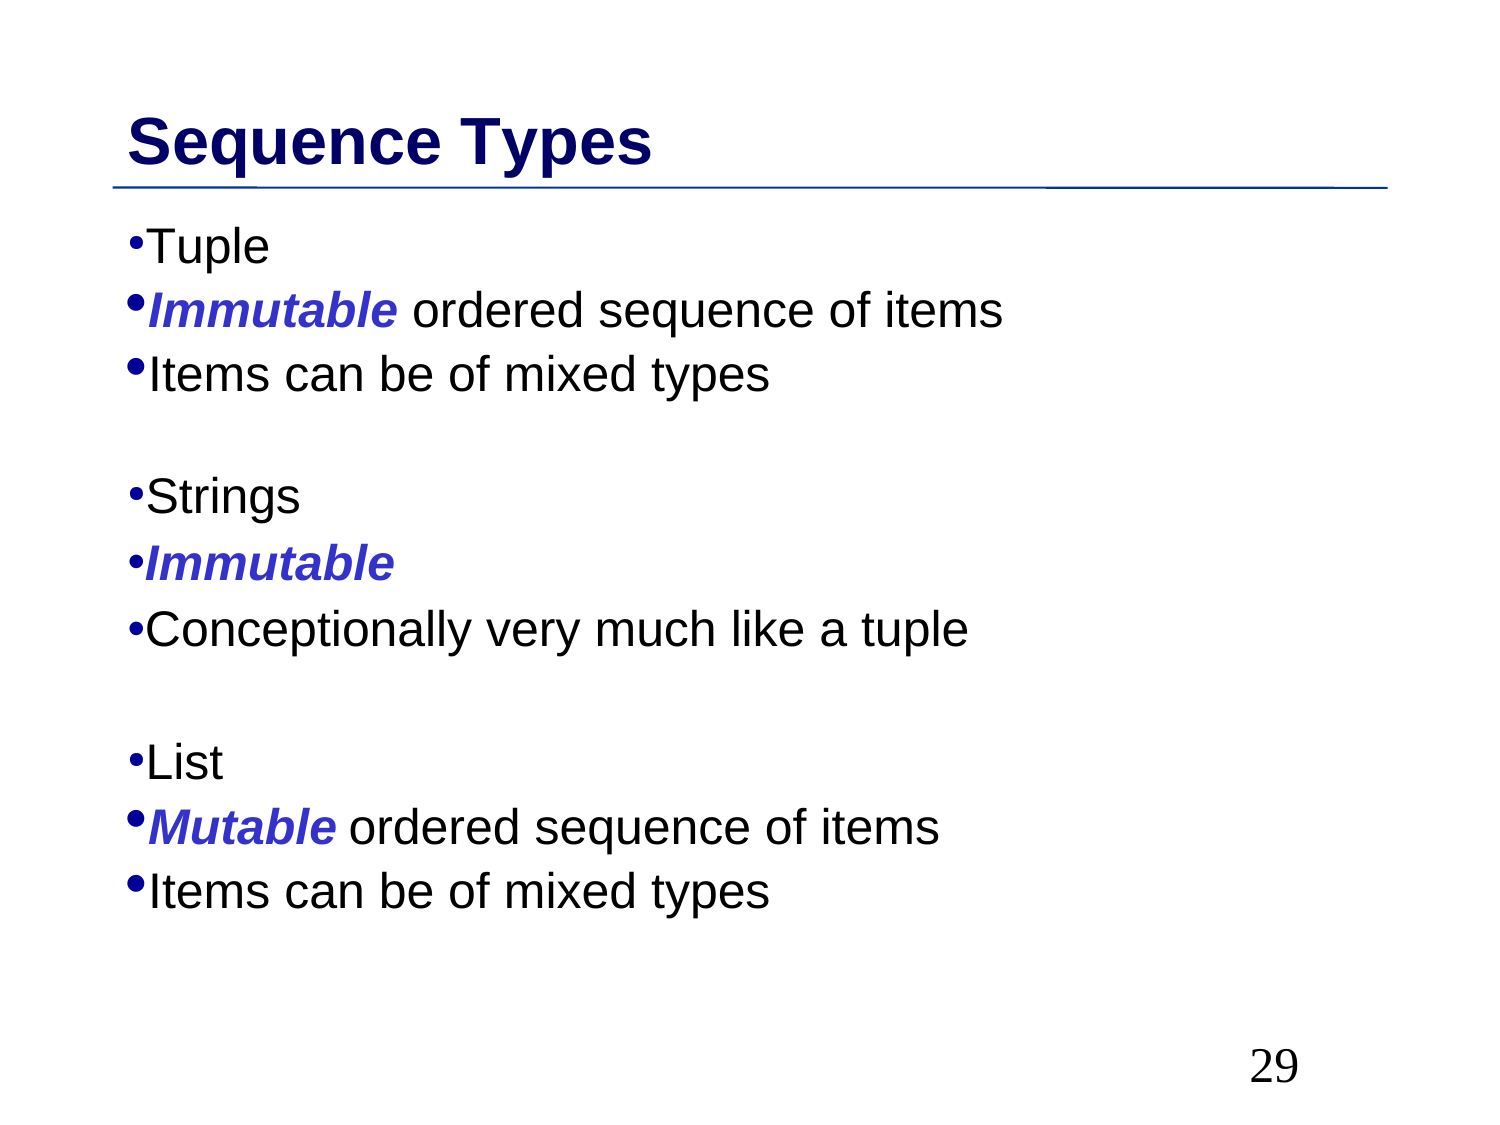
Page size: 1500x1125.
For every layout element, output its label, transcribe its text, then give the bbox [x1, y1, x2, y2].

list Tuple Immutable ordered sequence of items Items can be of mixed types Strings Immutable Conceptionally very much like a tuple List Mutable ordered sequence of items Items can be of mixed types [112, 212, 1388, 1049]
title Sequence Types [112, 89, 1388, 185]
text_box <number> [1074, 1049, 1387, 1125]
